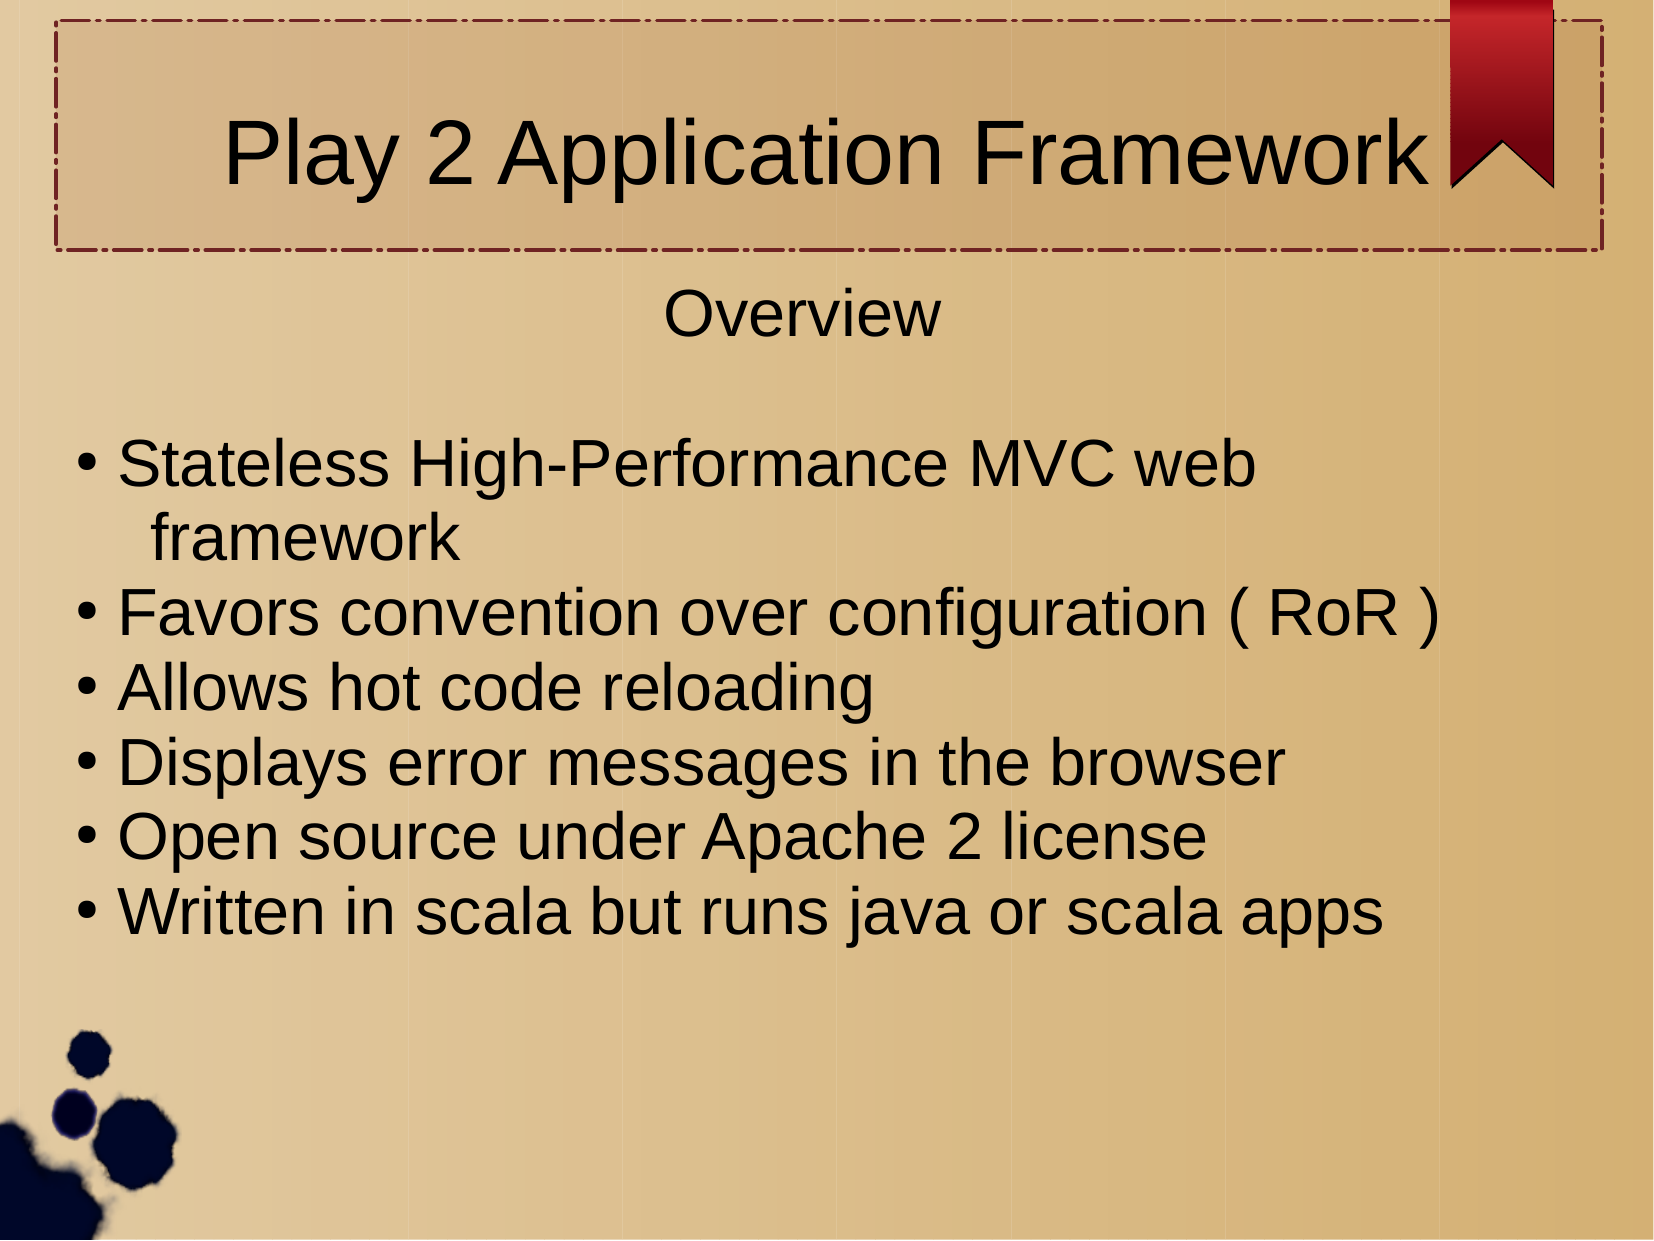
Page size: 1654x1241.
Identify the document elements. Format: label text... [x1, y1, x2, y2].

subtitle Overview Stateless High-Performance MVC web framework Favors convention over configuration ( RoR ) Allows hot code reloading Displays error messages in the browser Open source under Apache 2 license Written in scala but runs java or scala apps [74, 277, 1531, 1023]
title Play 2 Application Framework [82, 49, 1571, 257]
